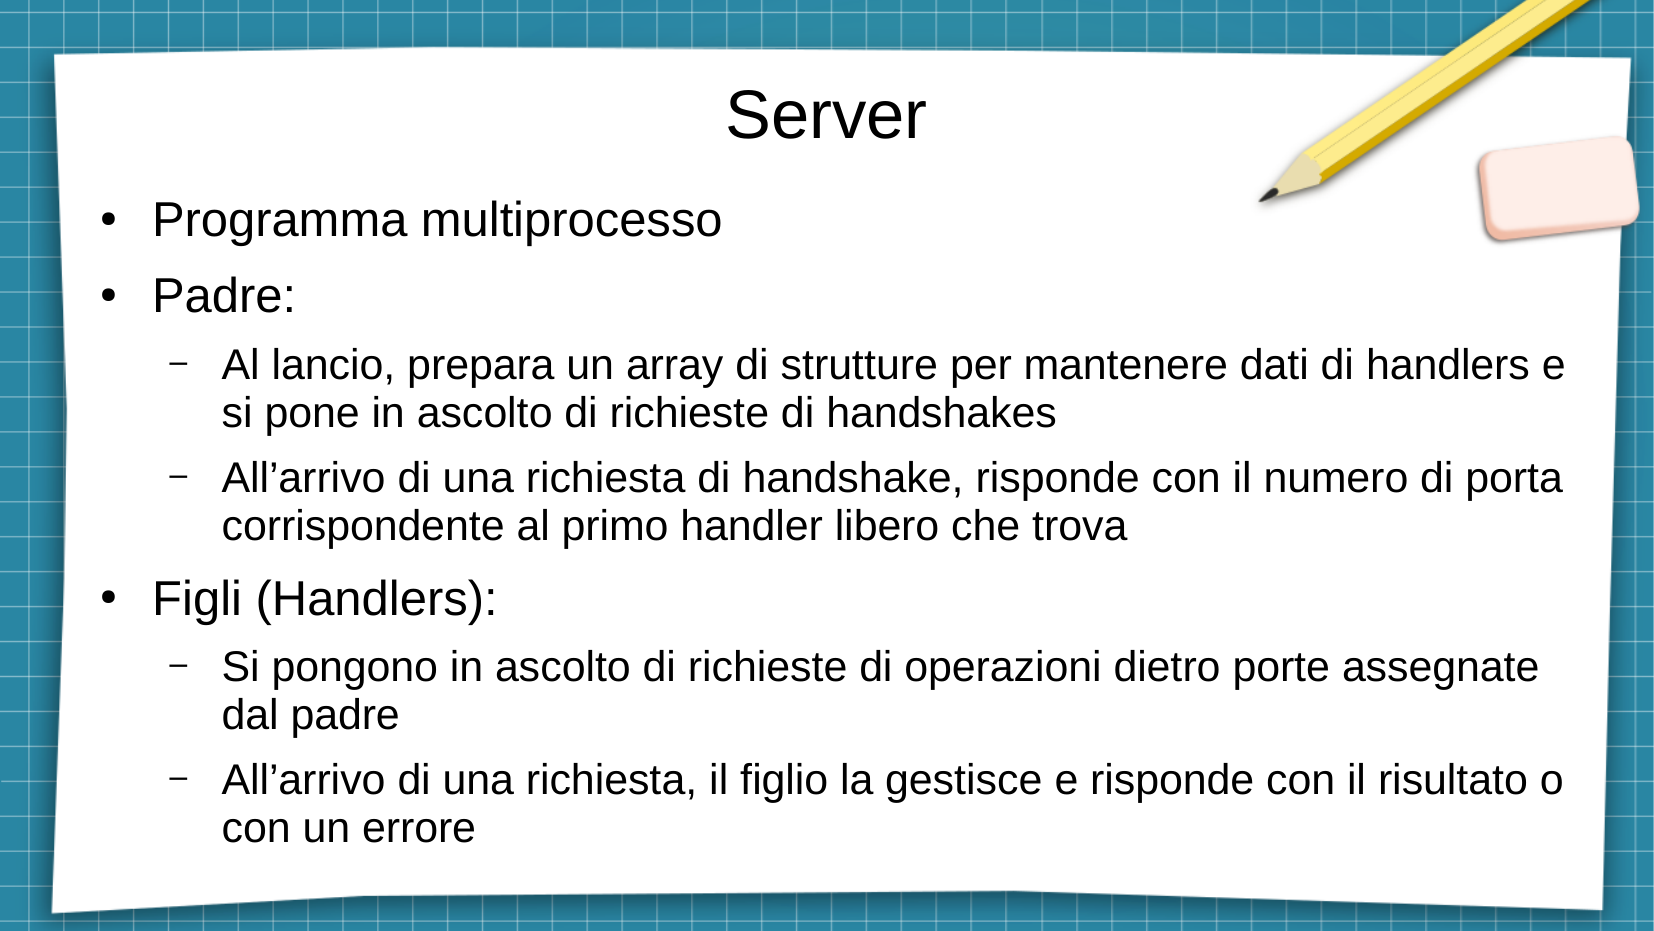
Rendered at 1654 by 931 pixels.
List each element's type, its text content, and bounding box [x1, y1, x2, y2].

picture [0, 0, 1654, 931]
title Server [82, 37, 1571, 192]
list Programma multiprocesso Padre: Al lancio, prepara un array di strutture per mantenere dati di handlers e si pone in ascolto di richieste di handshakes All’arrivo di una richiesta di handshake, risponde con il numero di porta corrispondente al primo handler libero che trova Figli (Handlers): Si pongono in ascolto di richieste di operazioni dietro porte assegnate dal padre All’arrivo di una richiesta, il figlio la gestisce e risponde con il risultato o con un errore [82, 192, 1571, 857]
